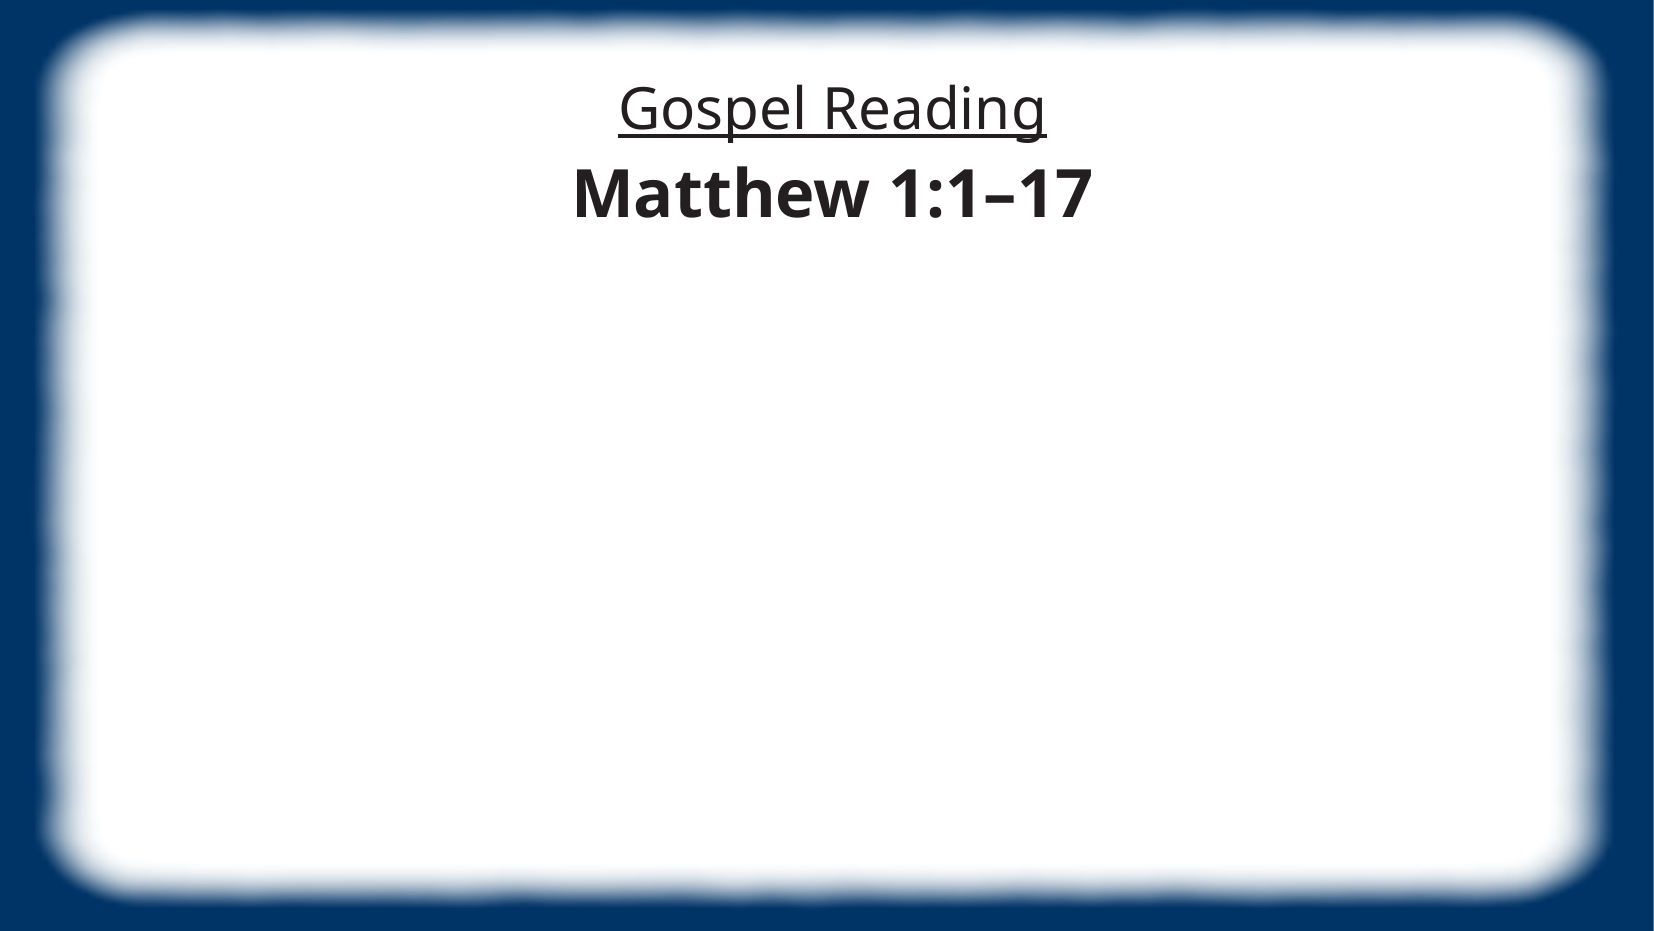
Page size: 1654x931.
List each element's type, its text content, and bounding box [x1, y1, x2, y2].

picture [0, 0, 1654, 931]
text_box Gospel Reading Matthew 1:1–17 [90, 60, 1576, 241]
